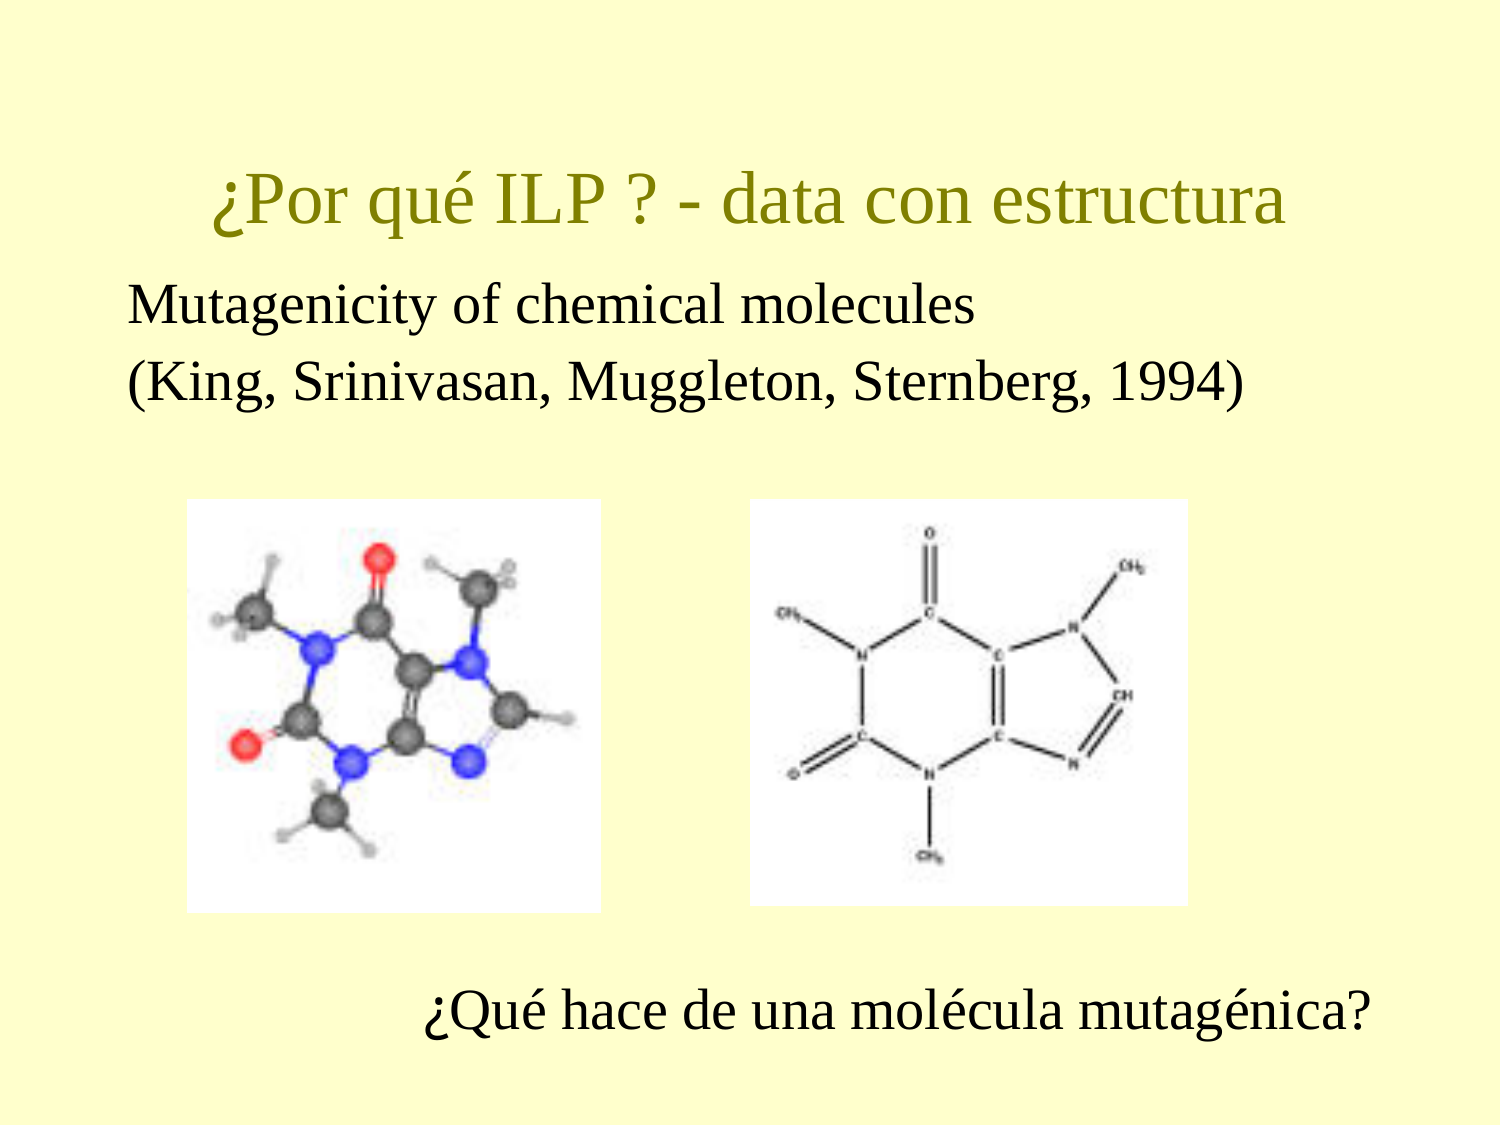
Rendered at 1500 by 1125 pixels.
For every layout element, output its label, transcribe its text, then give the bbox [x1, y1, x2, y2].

list Mutagenicity of chemical molecules (King, Srinivasan, Muggleton, Sternberg, 1994) ¿Qué hace de una molécula mutagénica? [112, 265, 1388, 1125]
title ¿Por qué ILP ? - data con estructura [112, 99, 1388, 265]
picture [187, 499, 601, 913]
picture [750, 499, 1188, 906]
